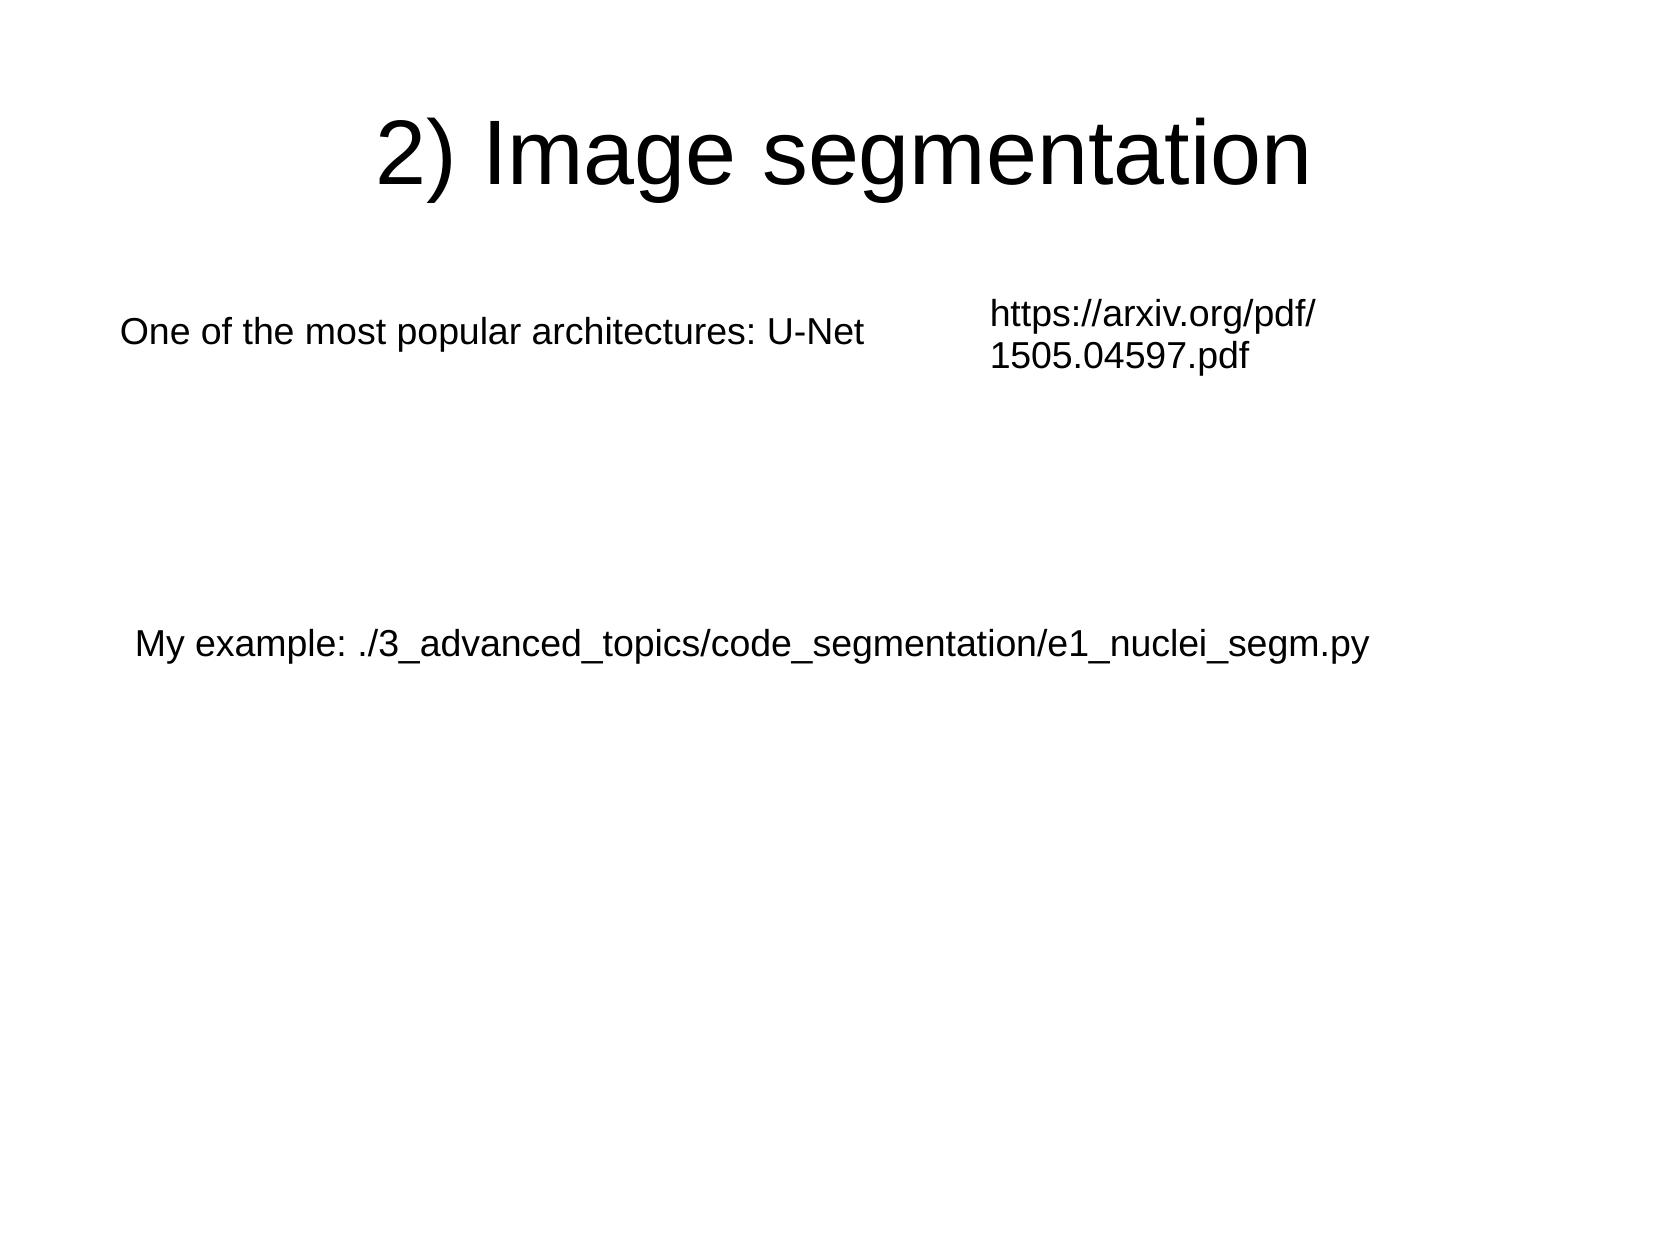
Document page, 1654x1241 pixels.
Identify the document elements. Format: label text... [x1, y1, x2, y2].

subtitle [1036, 345, 1047, 366]
subtitle [1107, 347, 1116, 360]
subtitle [82, 290, 1571, 1010]
text_box One of the most popular architectures: U-Net [105, 303, 916, 361]
title 2) Image segmentation [82, 49, 1571, 257]
subtitle [1088, 345, 1099, 366]
subtitle [1150, 345, 1160, 357]
text_box My example: ./3_advanced_topics/code_segmentation/e1_nuclei_segm.py [120, 615, 1571, 756]
text_box https://arxiv.org/pdf/1505.04597.pdf [975, 285, 1591, 342]
subtitle [1223, 350, 1233, 366]
